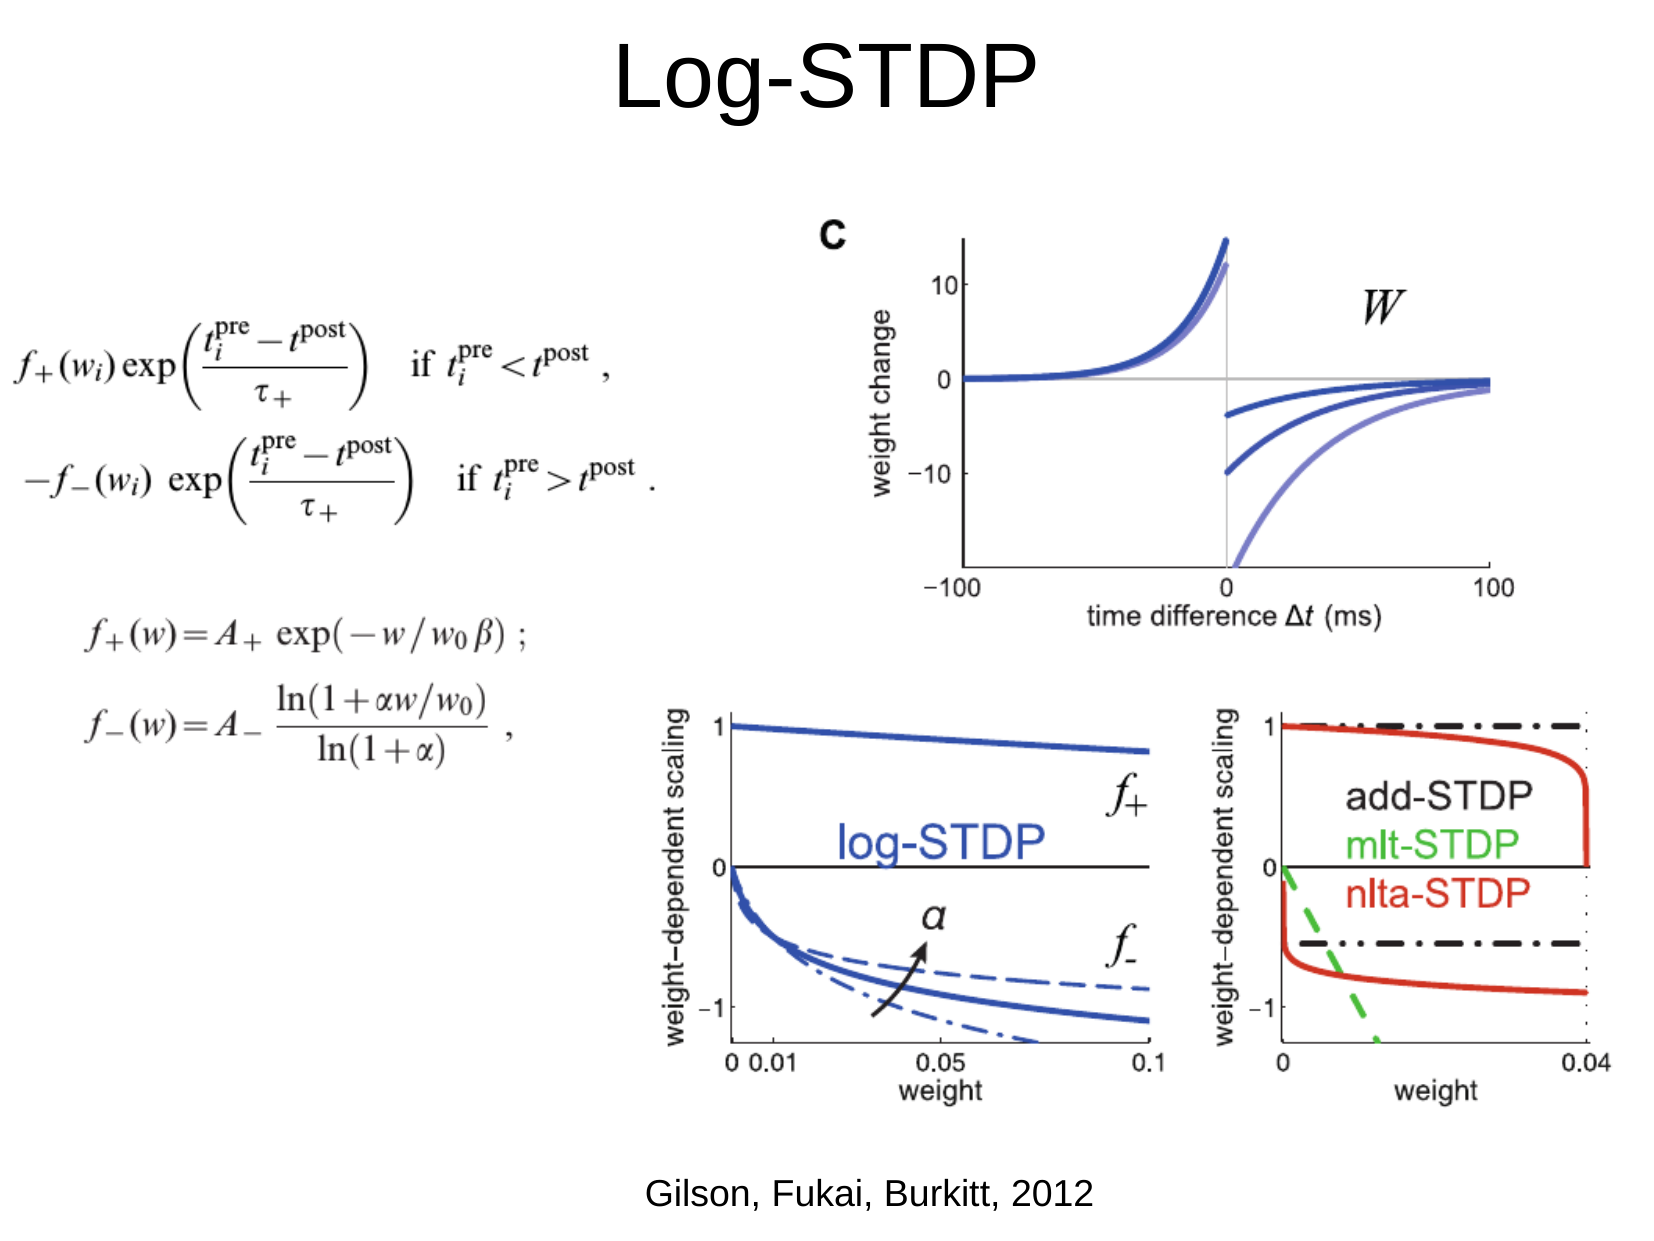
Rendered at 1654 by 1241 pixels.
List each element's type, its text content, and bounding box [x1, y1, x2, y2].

text_box Gilson, Fukai, Burkitt, 2012 [630, 1164, 1110, 1222]
title Log-STDP [82, 0, 1571, 180]
picture [1, 204, 1636, 1119]
picture [50, 593, 546, 789]
